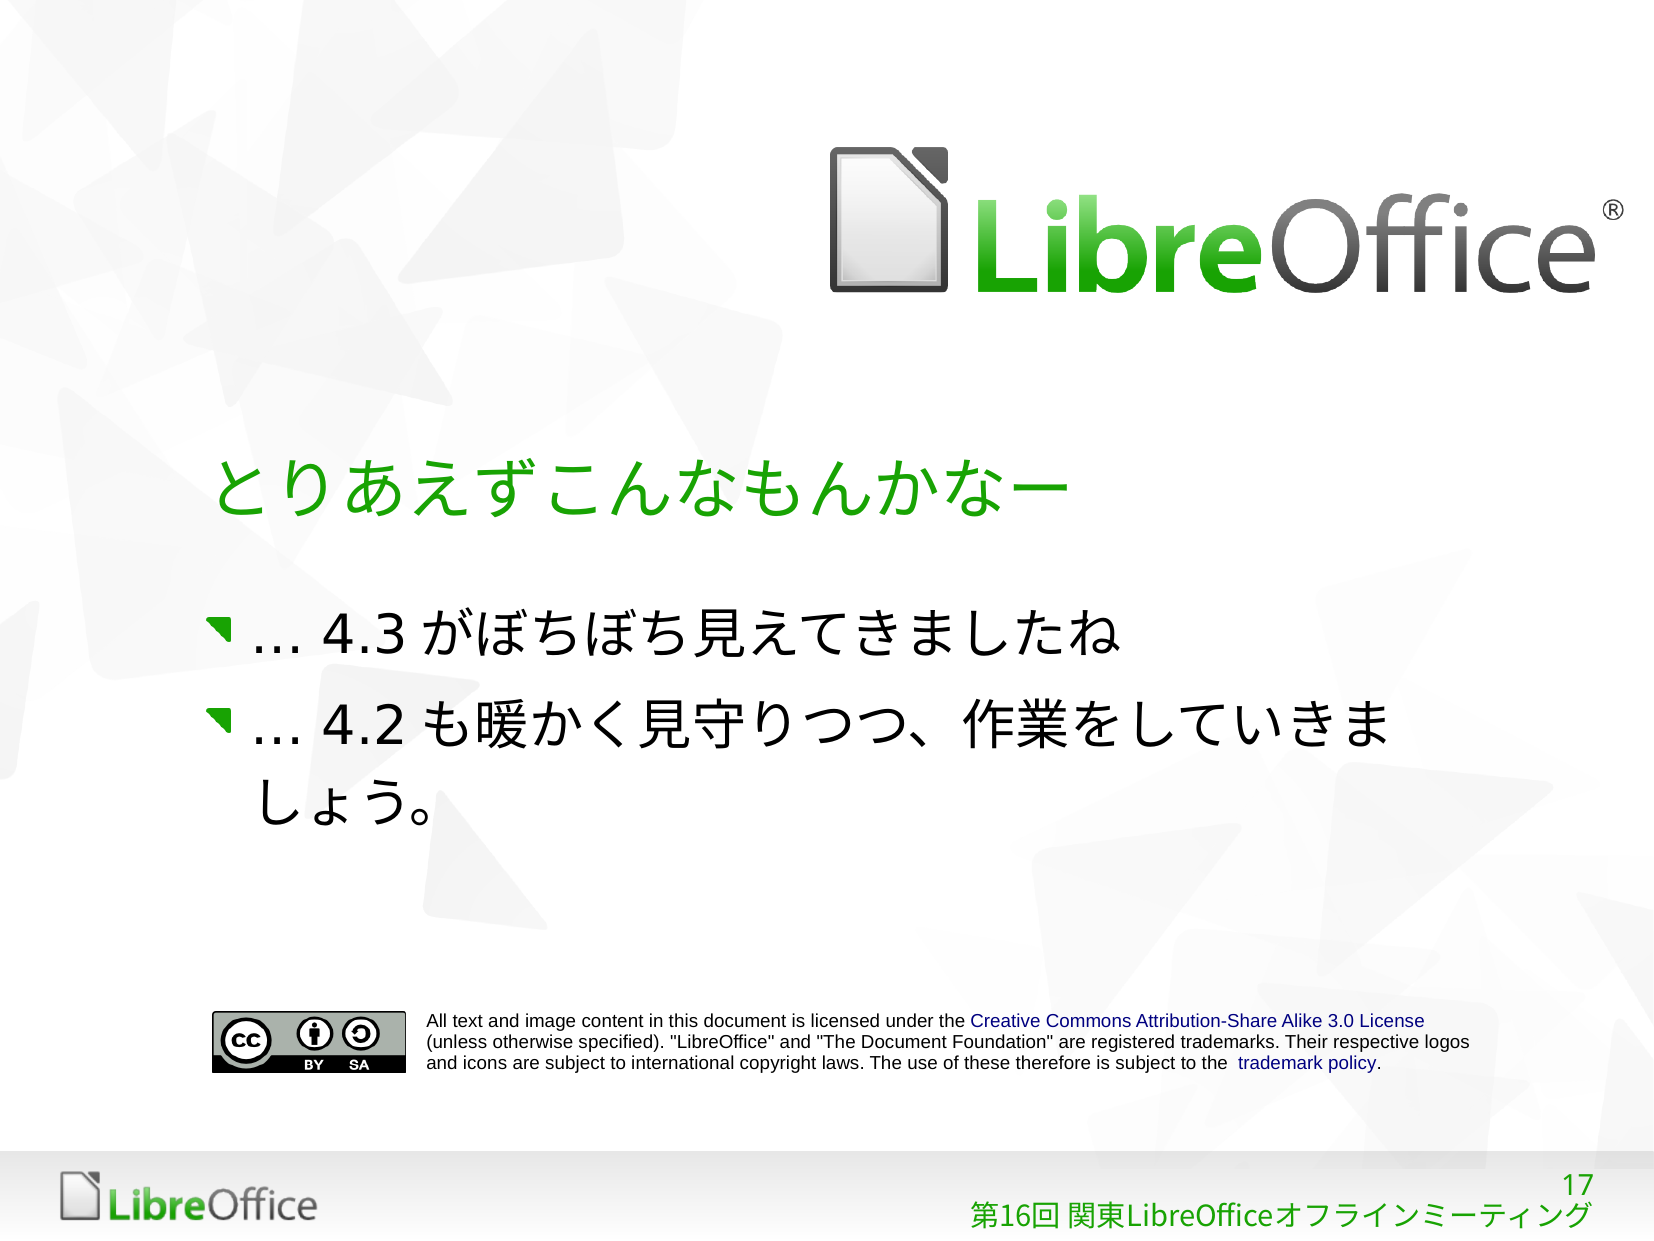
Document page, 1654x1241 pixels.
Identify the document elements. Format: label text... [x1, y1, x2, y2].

picture [212, 1011, 406, 1073]
picture [915, 548, 1654, 1169]
picture [0, 0, 1654, 930]
title とりあえずこんなもんかなー [206, 395, 1477, 573]
picture [41, 1152, 337, 1240]
list … 4.3がぼちぼち見えてきましたね … 4.2も暖かく見守りつつ、作業をしていきましょう。 [206, 590, 1477, 945]
